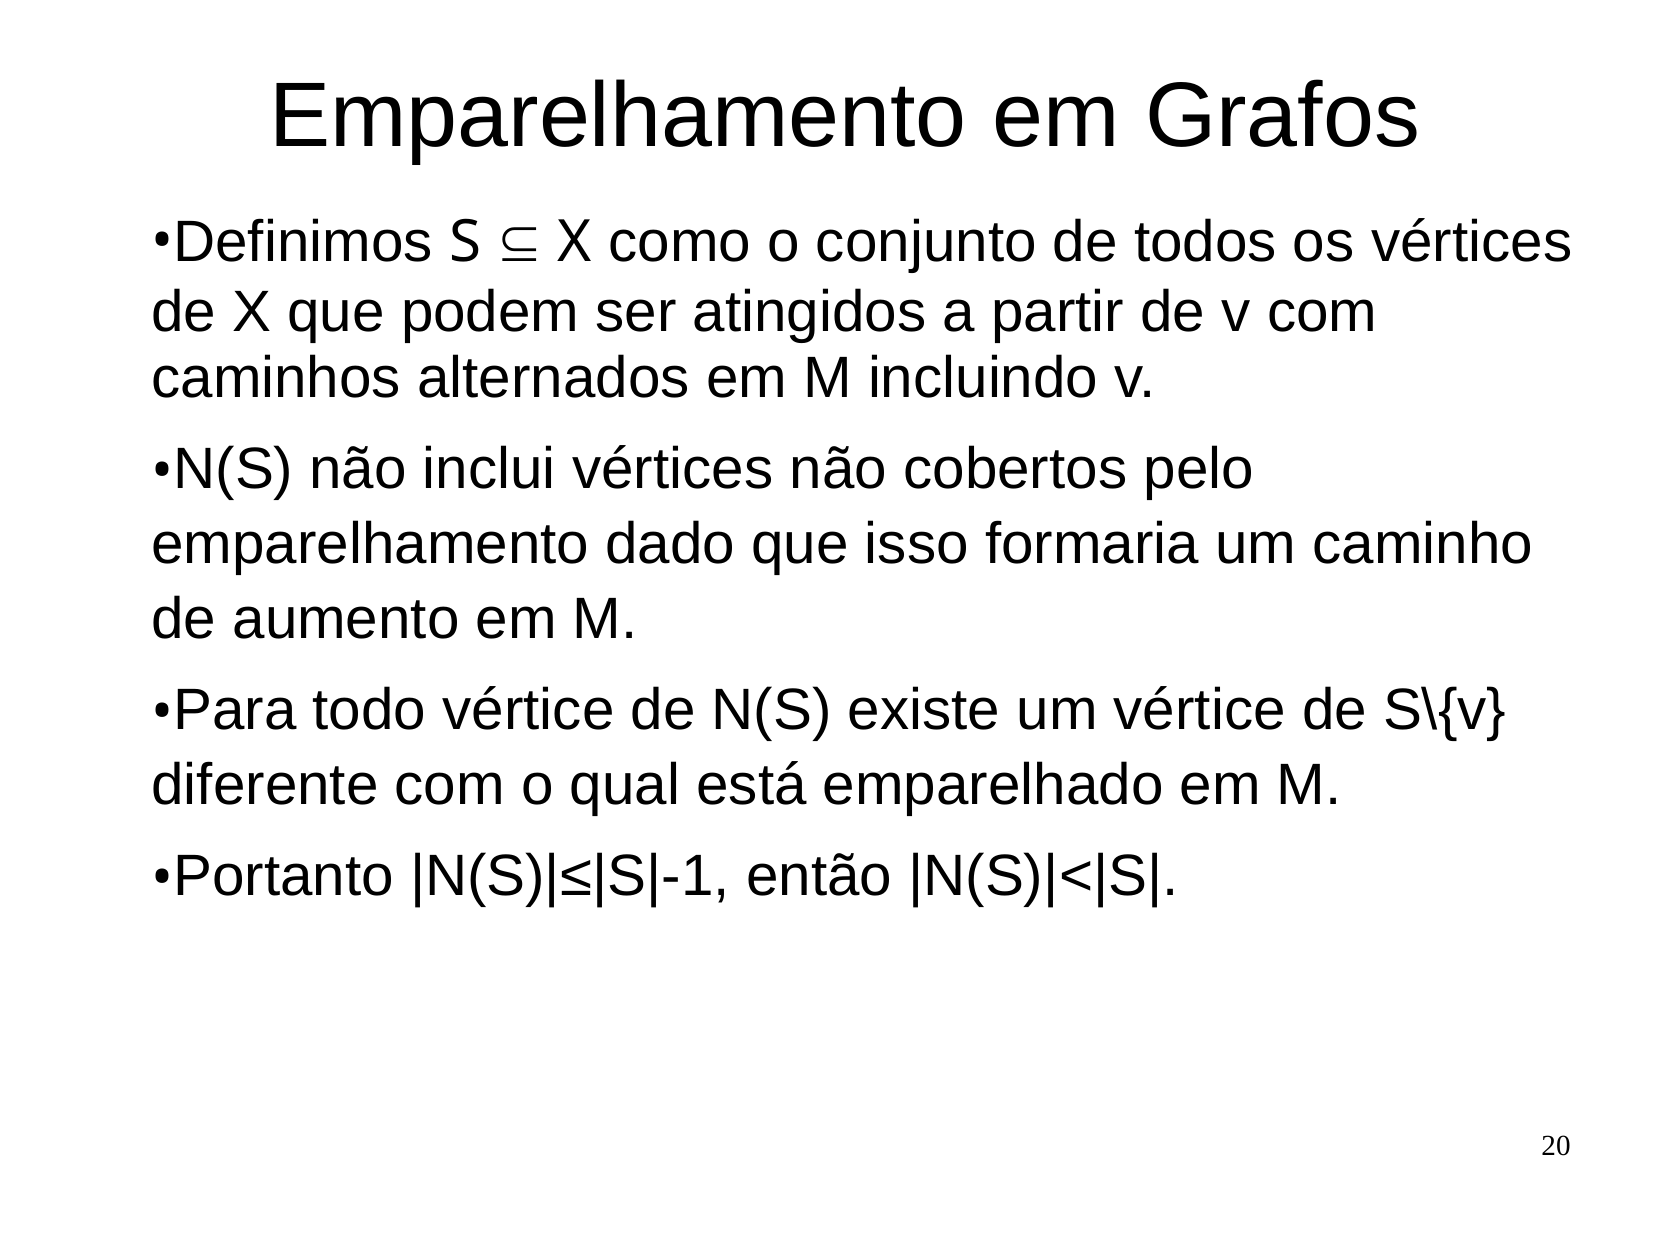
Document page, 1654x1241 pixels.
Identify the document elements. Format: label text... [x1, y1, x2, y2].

list Definimos S  X como o conjunto de todos os vértices de X que podem ser atingidos a partir de v com caminhos alternados em M incluindo v. N(S) não inclui vértices não cobertos pelo emparelhamento dado que isso formaria um caminho de aumento em M. Para todo vértice de N(S) existe um vértice de S\{v} diferente com o qual está emparelhado em M. Portanto |N(S)|≤|S|-1, então |N(S)|<|S|. [151, 198, 1595, 1134]
title Emparelhamento em Grafos [261, 0, 1430, 198]
